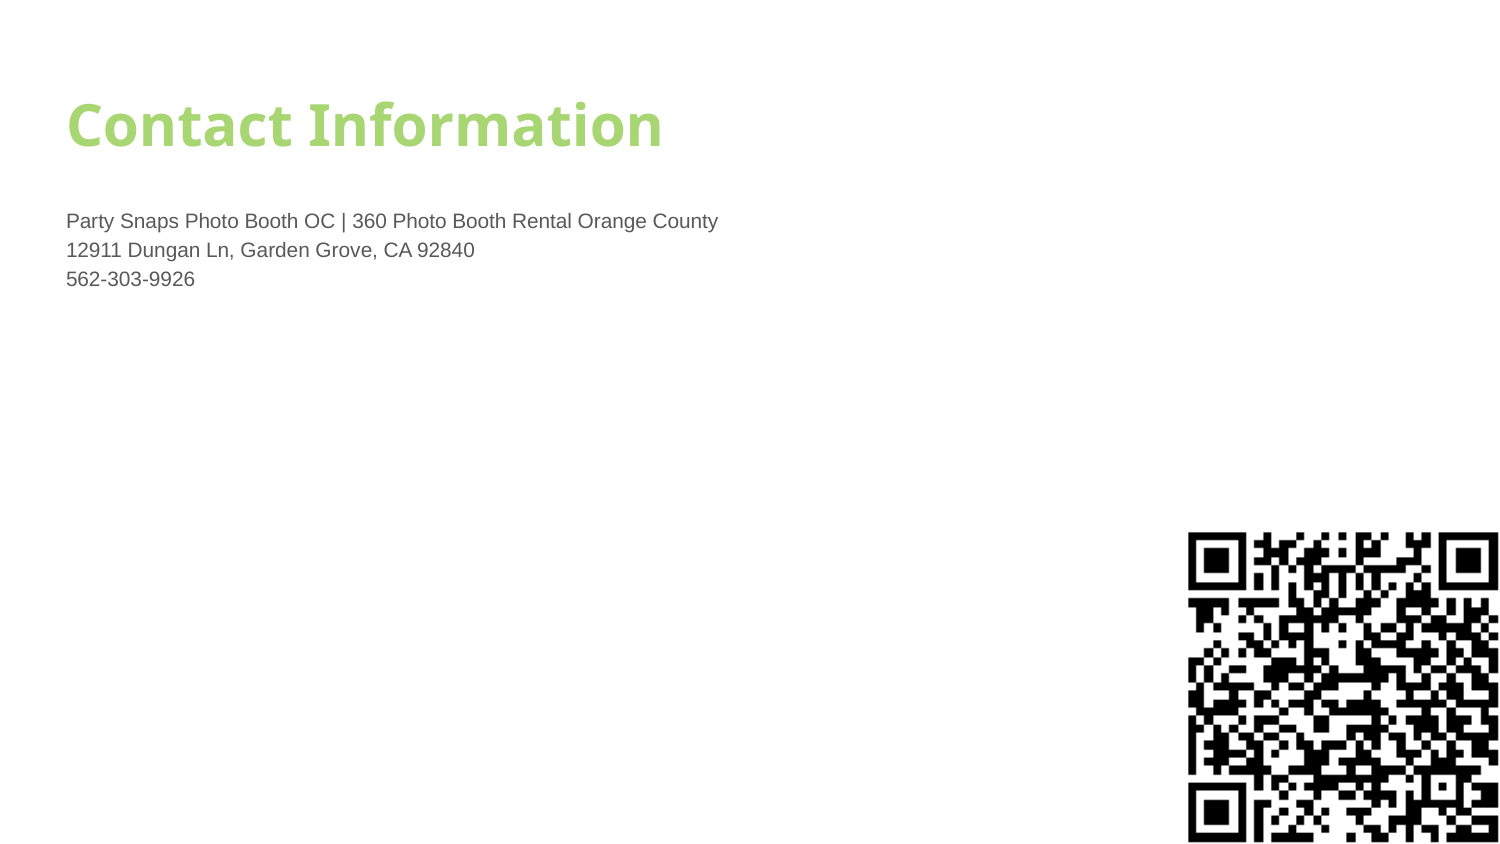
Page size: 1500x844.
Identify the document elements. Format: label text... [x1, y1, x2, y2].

title Contact Information [51, 72, 1449, 167]
list Party Snaps Photo Booth OC | 360 Photo Booth Rental Orange County 12911 Dungan Ln, Garden Grove, CA 92840 562-303-9926 [51, 189, 1449, 750]
picture [1187, 531, 1500, 844]
